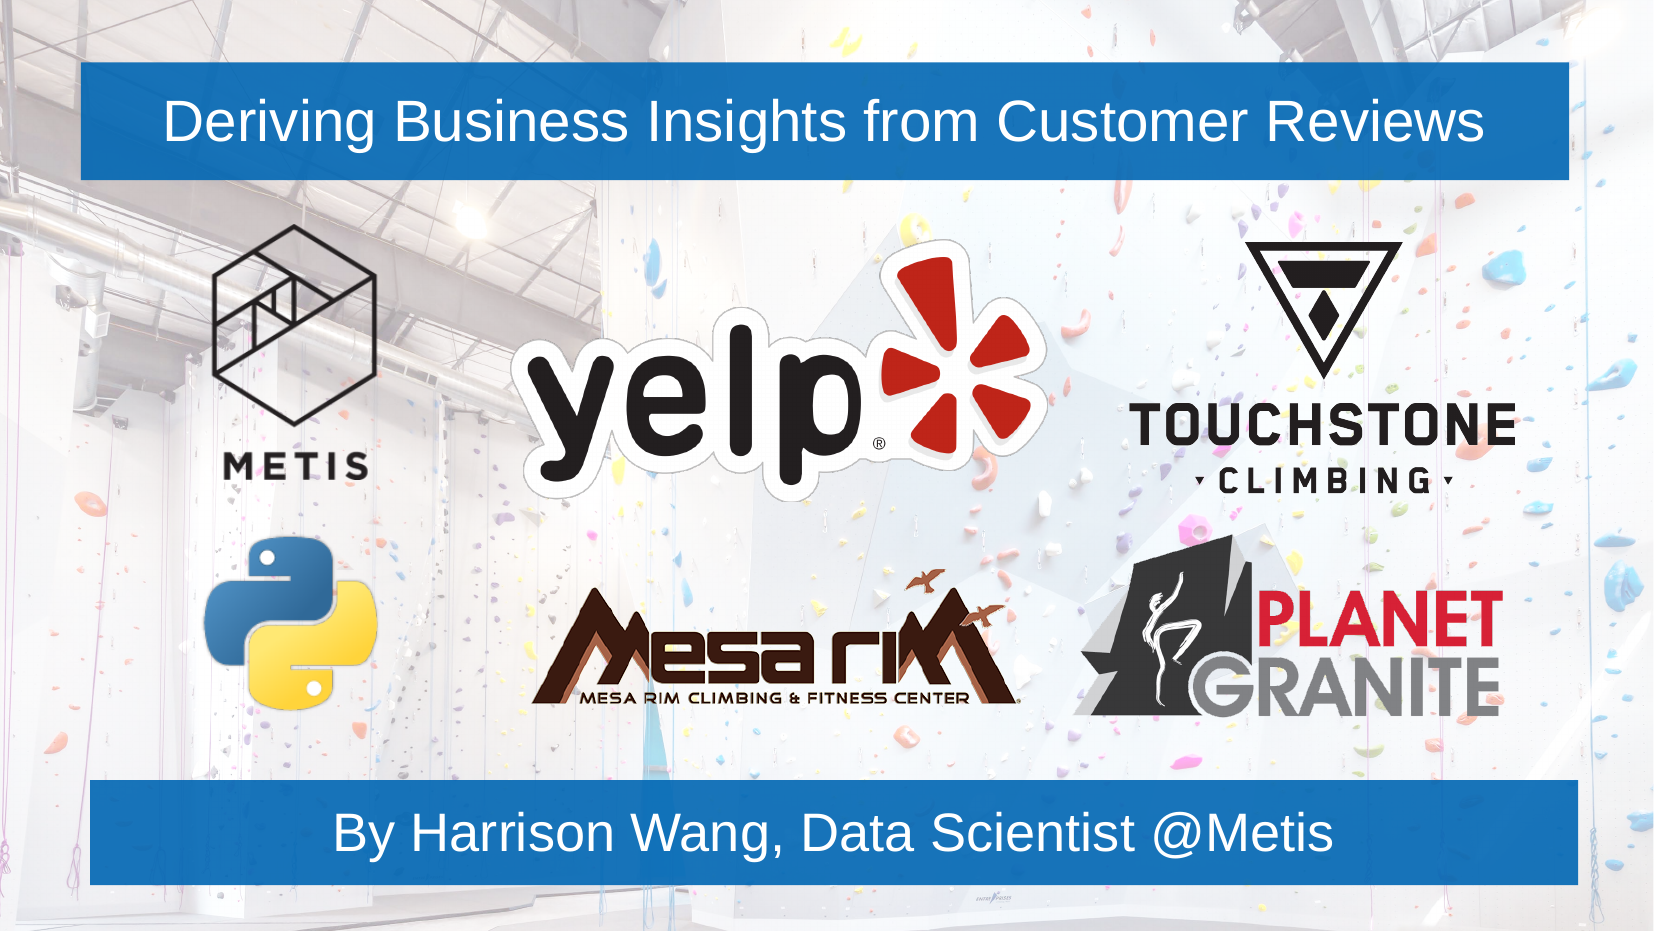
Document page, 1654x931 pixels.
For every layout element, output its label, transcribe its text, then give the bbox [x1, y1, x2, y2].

title Deriving Business Insights from Customer Reviews [80, 62, 1570, 181]
subtitle By Harrison Wang, Data Scientist @Metis [90, 780, 1579, 886]
picture [0, 0, 1654, 931]
